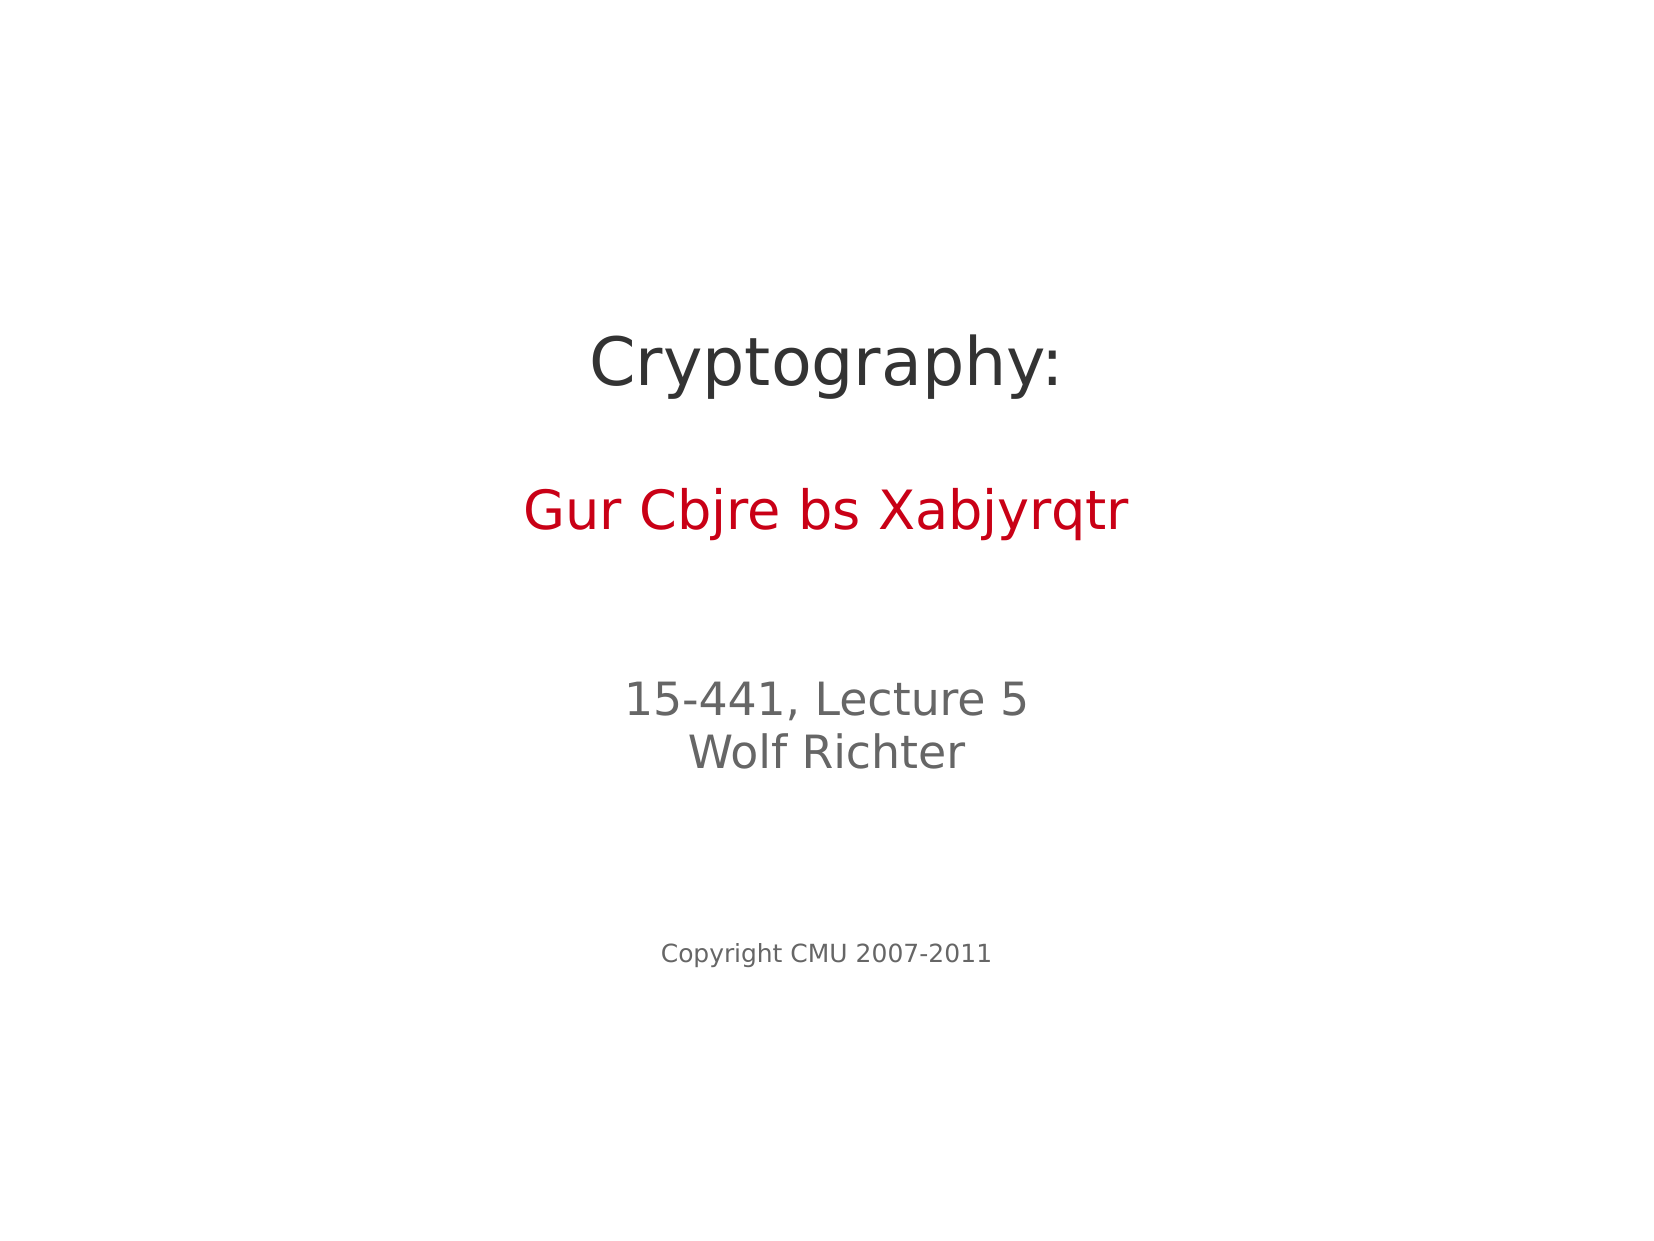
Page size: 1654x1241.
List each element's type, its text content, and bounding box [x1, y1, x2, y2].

subtitle Cryptography: Gur Cbjre bs Xabjyrqtr 15-441, Lecture 5 Wolf Richter Copyright CMU 2007-2011 [82, 56, 1571, 1102]
